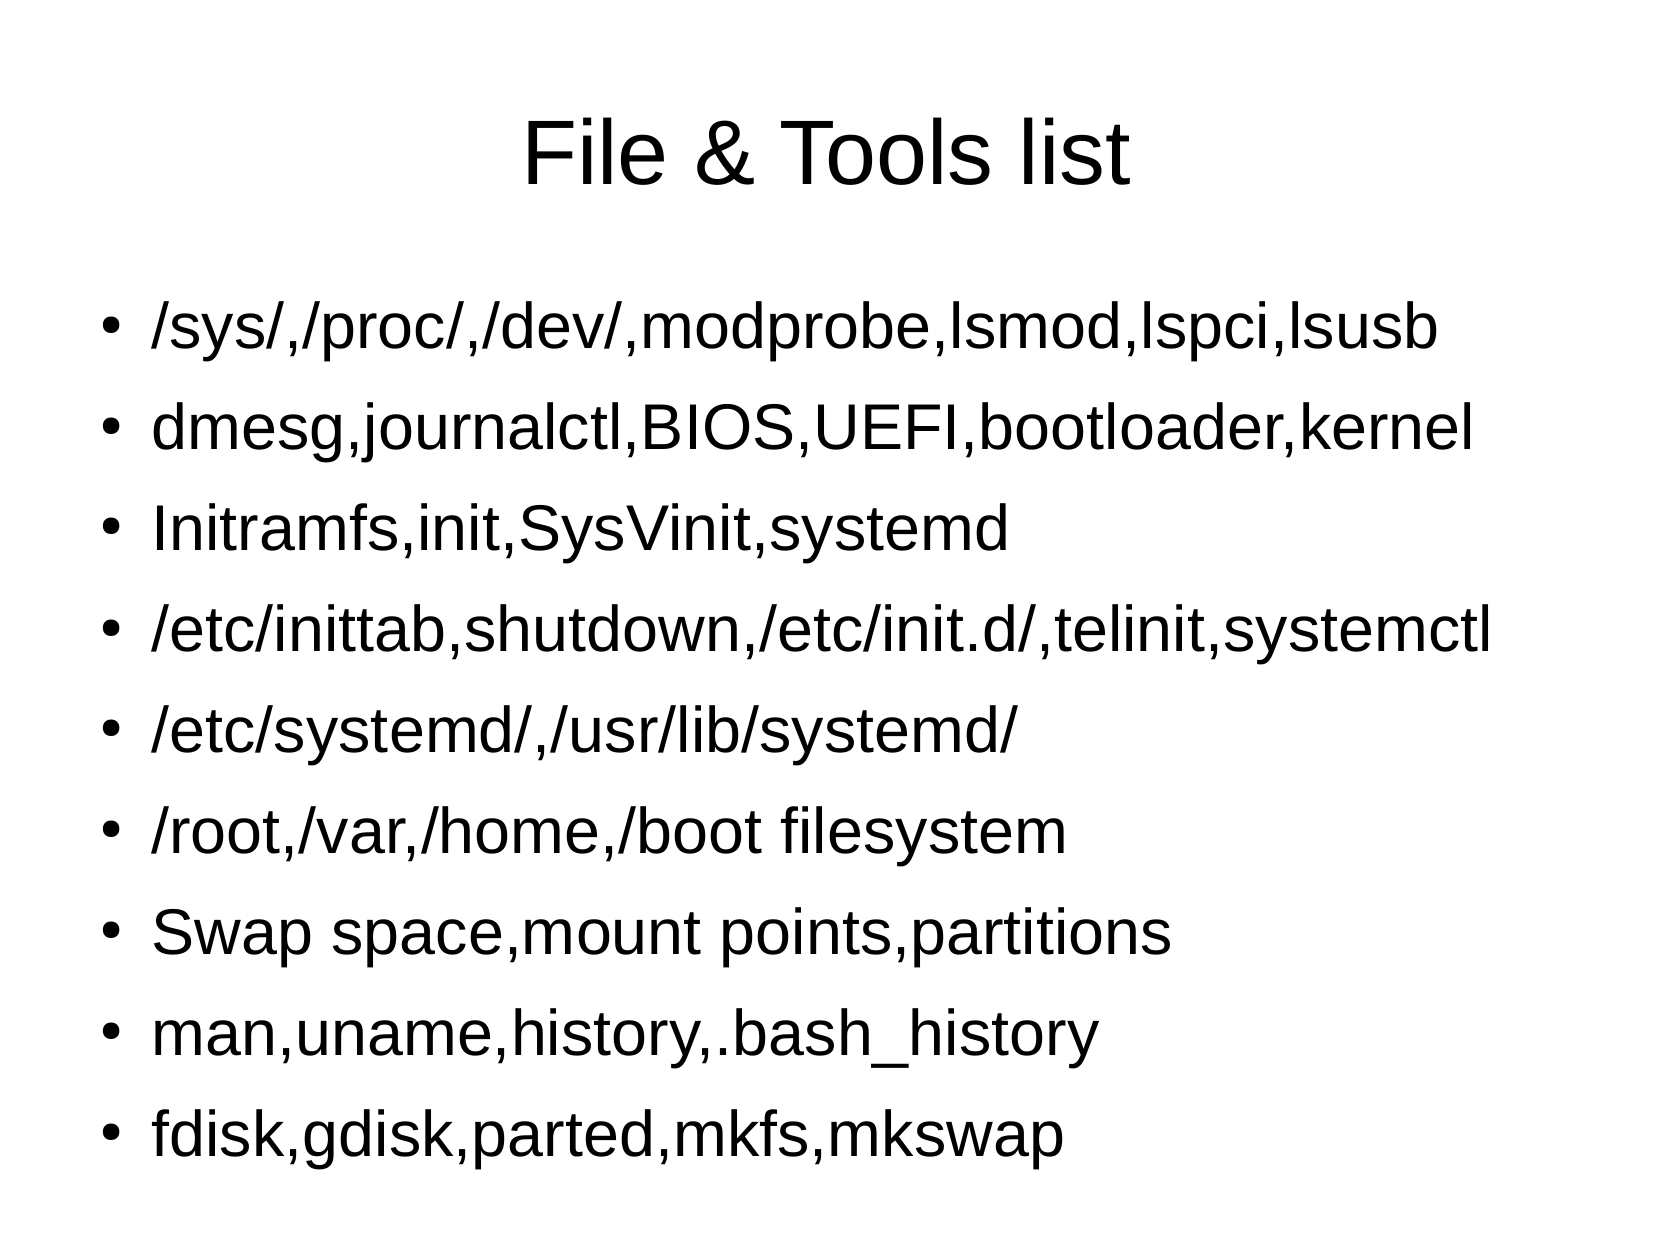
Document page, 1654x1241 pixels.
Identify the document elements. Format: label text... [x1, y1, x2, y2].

list /sys/,/proc/,/dev/,modprobe,lsmod,lspci,lsusb dmesg,journalctl,BIOS,UEFI,bootloader,kernel Initramfs,init,SysVinit,systemd /etc/inittab,shutdown,/etc/init.d/,telinit,systemctl /etc/systemd/,/usr/lib/systemd/ /root,/var,/home,/boot filesystem Swap space,mount points,partitions man,uname,history,.bash_history fdisk,gdisk,parted,mkfs,mkswap [82, 290, 1571, 1171]
title File & Tools list [82, 49, 1571, 257]
